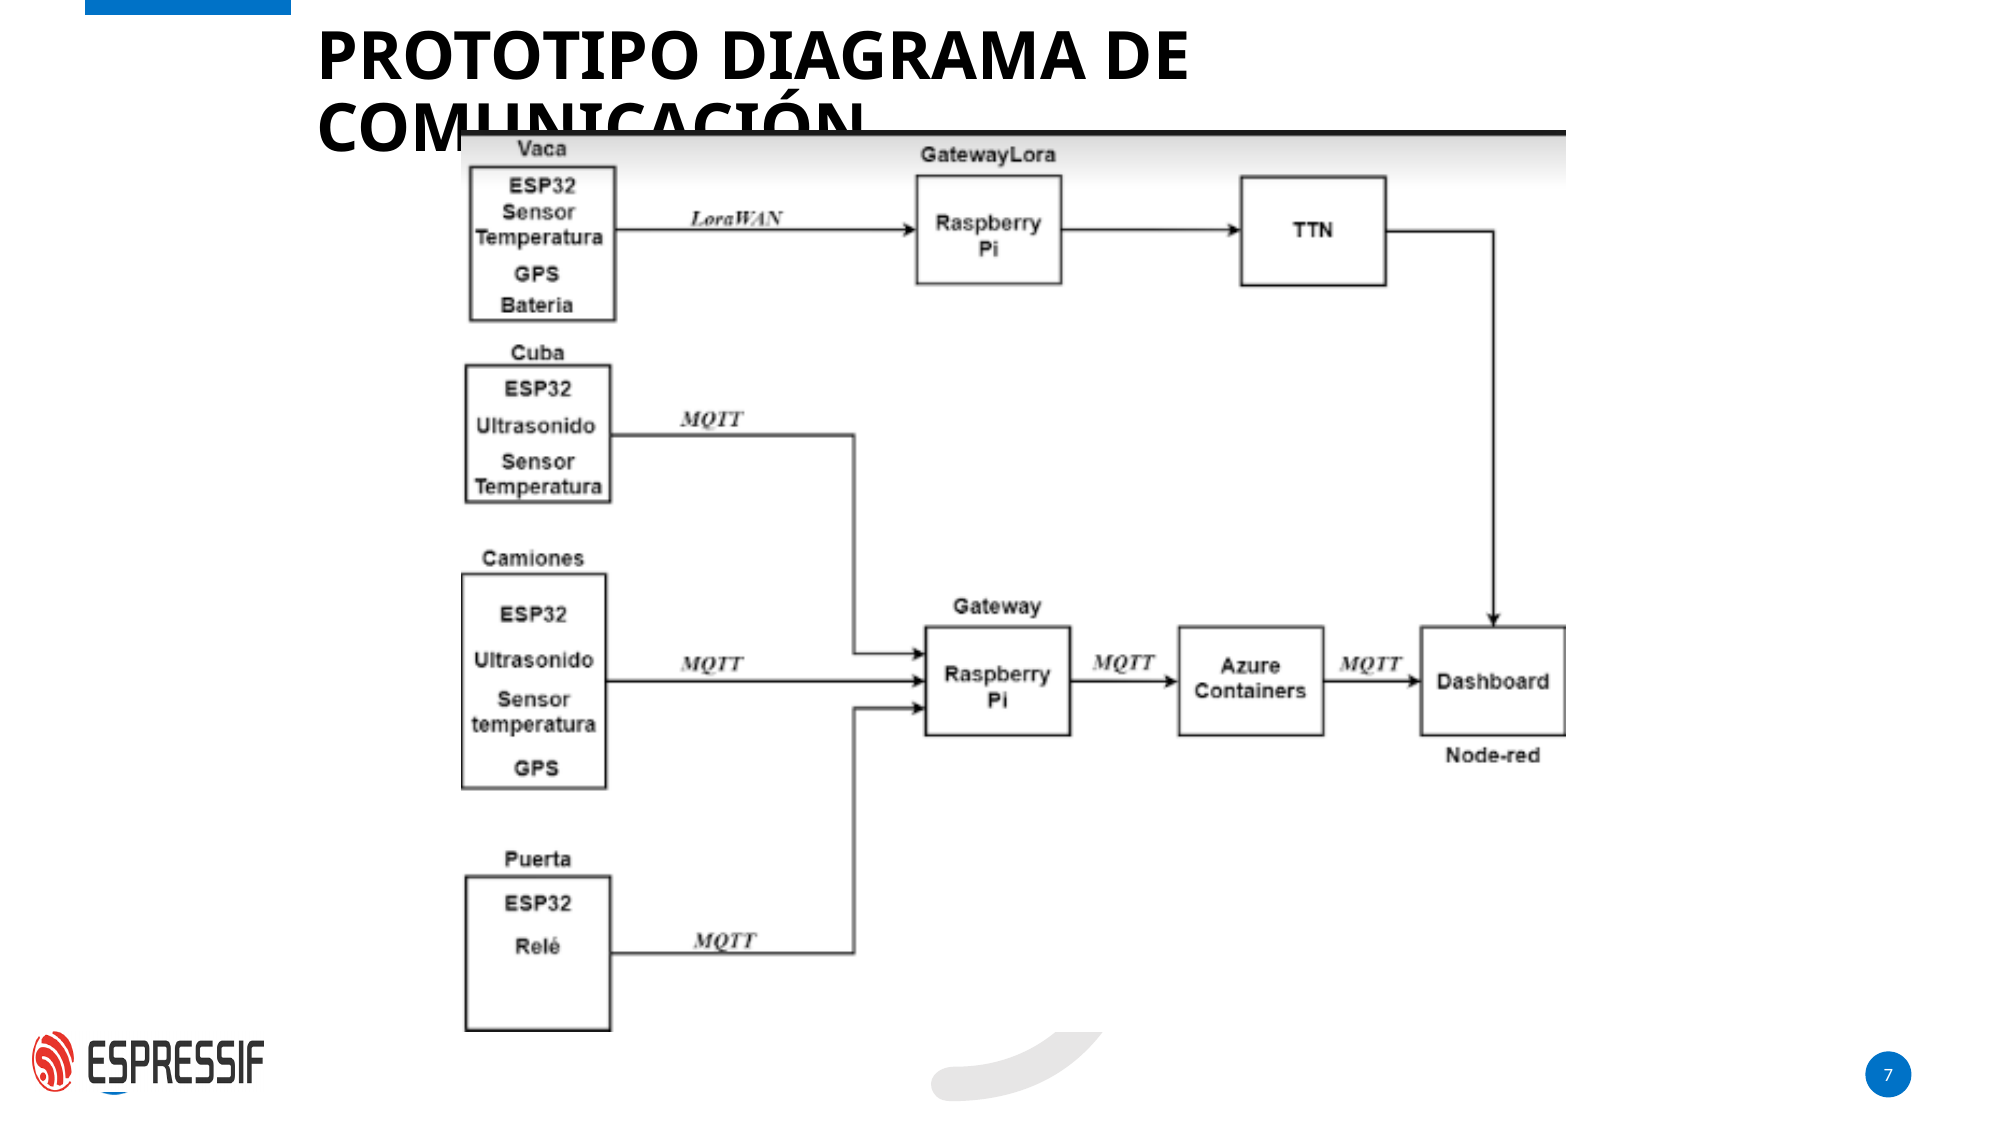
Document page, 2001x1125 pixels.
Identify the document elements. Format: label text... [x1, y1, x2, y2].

title Prototipo diagrama de comunicación [316, 0, 1684, 203]
picture [32, 1031, 264, 1092]
picture [461, 130, 1566, 1032]
text_box [1864, 1059, 1913, 1090]
